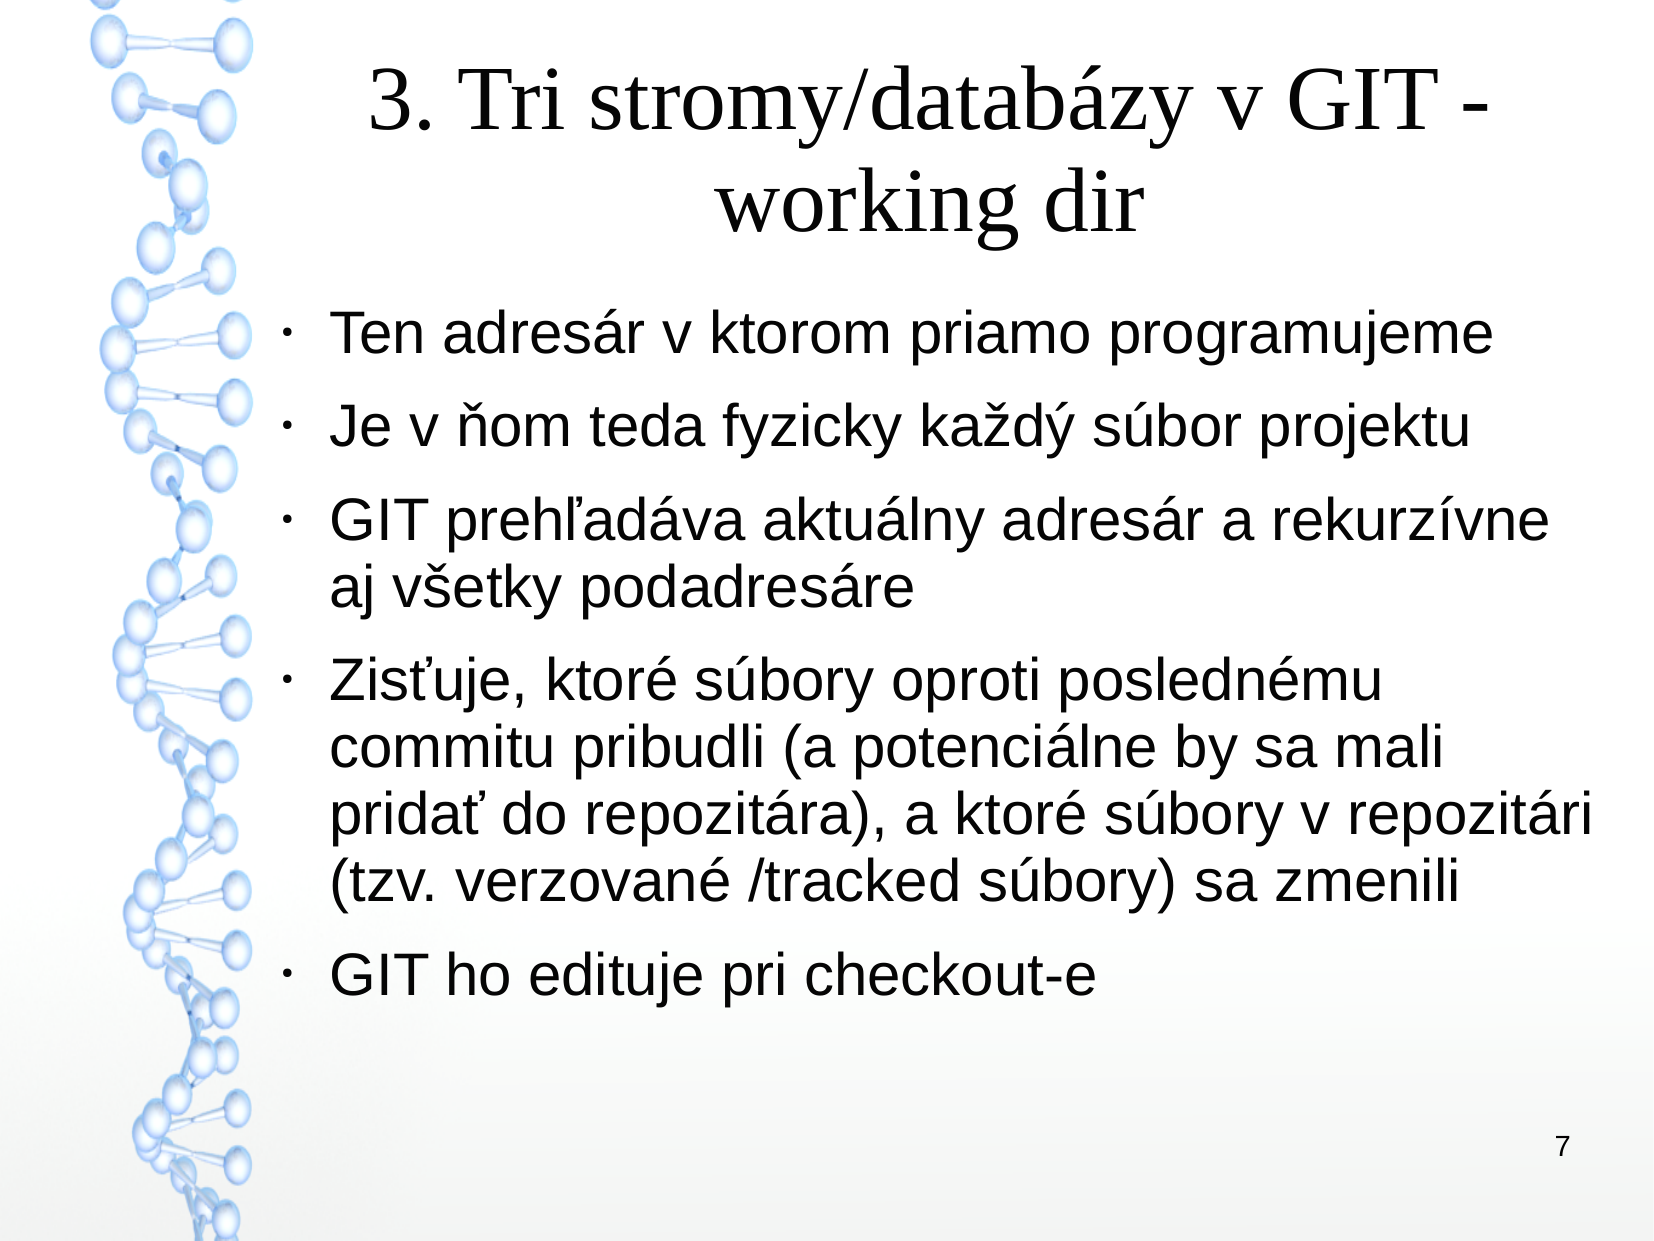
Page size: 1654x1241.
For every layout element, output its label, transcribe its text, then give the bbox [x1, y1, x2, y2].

picture [0, 0, 1654, 1241]
list Ten adresár v ktorom priamo programujeme Je v ňom teda fyzicky každý súbor projektu GIT prehľadáva aktuálny adresár a rekurzívne aj všetky podadresáre Zisťuje, ktoré súbory oproti poslednému commitu pribudli (a potenciálne by sa mali pridať do repozitára), a ktoré súbory v repozitári (tzv. verzované /tracked súbory) sa zmenili GIT ho edituje pri checkout-e [265, 299, 1595, 1056]
title 3. Tri stromy/databázy v GIT -working dir [265, 47, 1595, 252]
